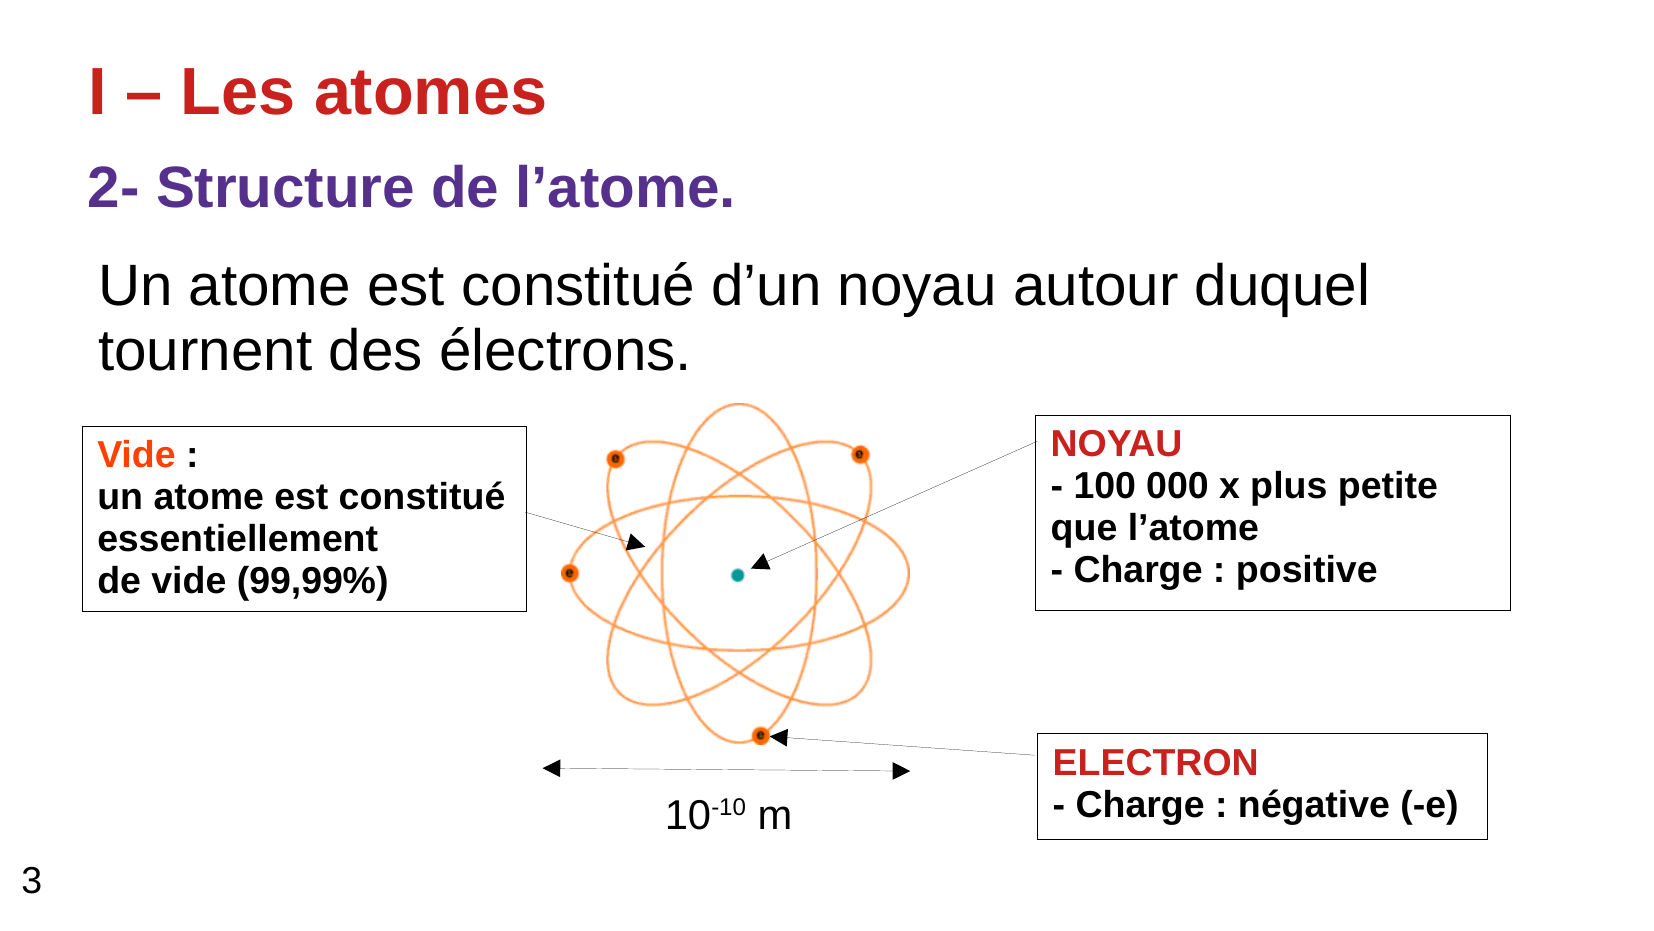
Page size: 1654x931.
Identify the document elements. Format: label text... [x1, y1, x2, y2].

picture [561, 403, 910, 745]
text_box 10-10 m [650, 784, 813, 859]
text_box <number> [6, 852, 636, 923]
text_box NOYAU - 100 000 x plus petite que l’atome - Charge : positive [1035, 415, 1511, 611]
text_box ELECTRON - Charge : négative (-e) [1037, 733, 1488, 840]
picture [787, 738, 874, 745]
text_box Vide : un atome est constitué essentiellement de vide (99,99%) [82, 426, 527, 612]
text_box Un atome est constitué d’un noyau autour duquel tournent des électrons. [83, 245, 1584, 397]
text_box 2- Structure de l’atome. [73, 147, 1108, 238]
title I – Les atomes [88, 37, 1577, 147]
